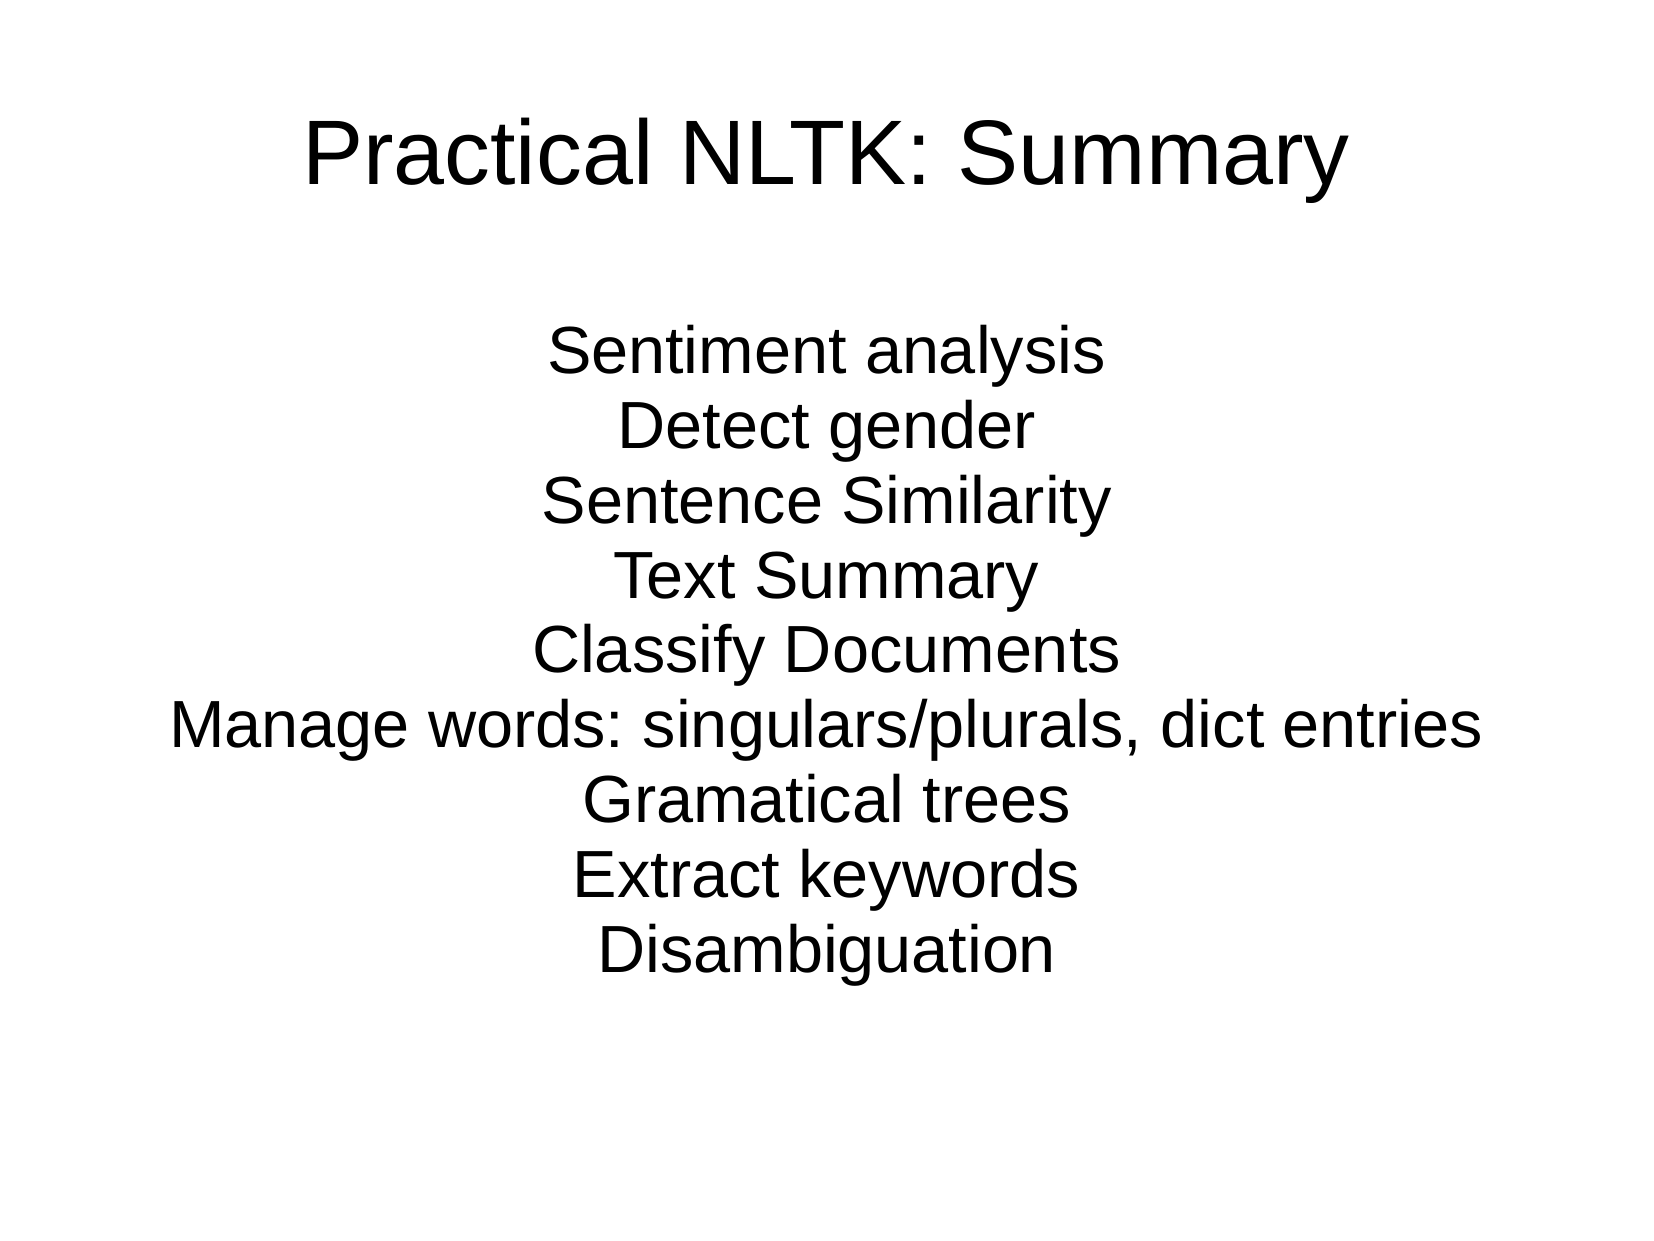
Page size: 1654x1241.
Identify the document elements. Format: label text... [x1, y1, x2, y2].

title Practical NLTK: Summary [82, 49, 1571, 257]
subtitle Sentiment analysis Detect gender Sentence Similarity Text Summary Classify Documents Manage words: singulars/plurals, dict entries Gramatical trees Extract keywords Disambiguation [82, 290, 1571, 1010]
